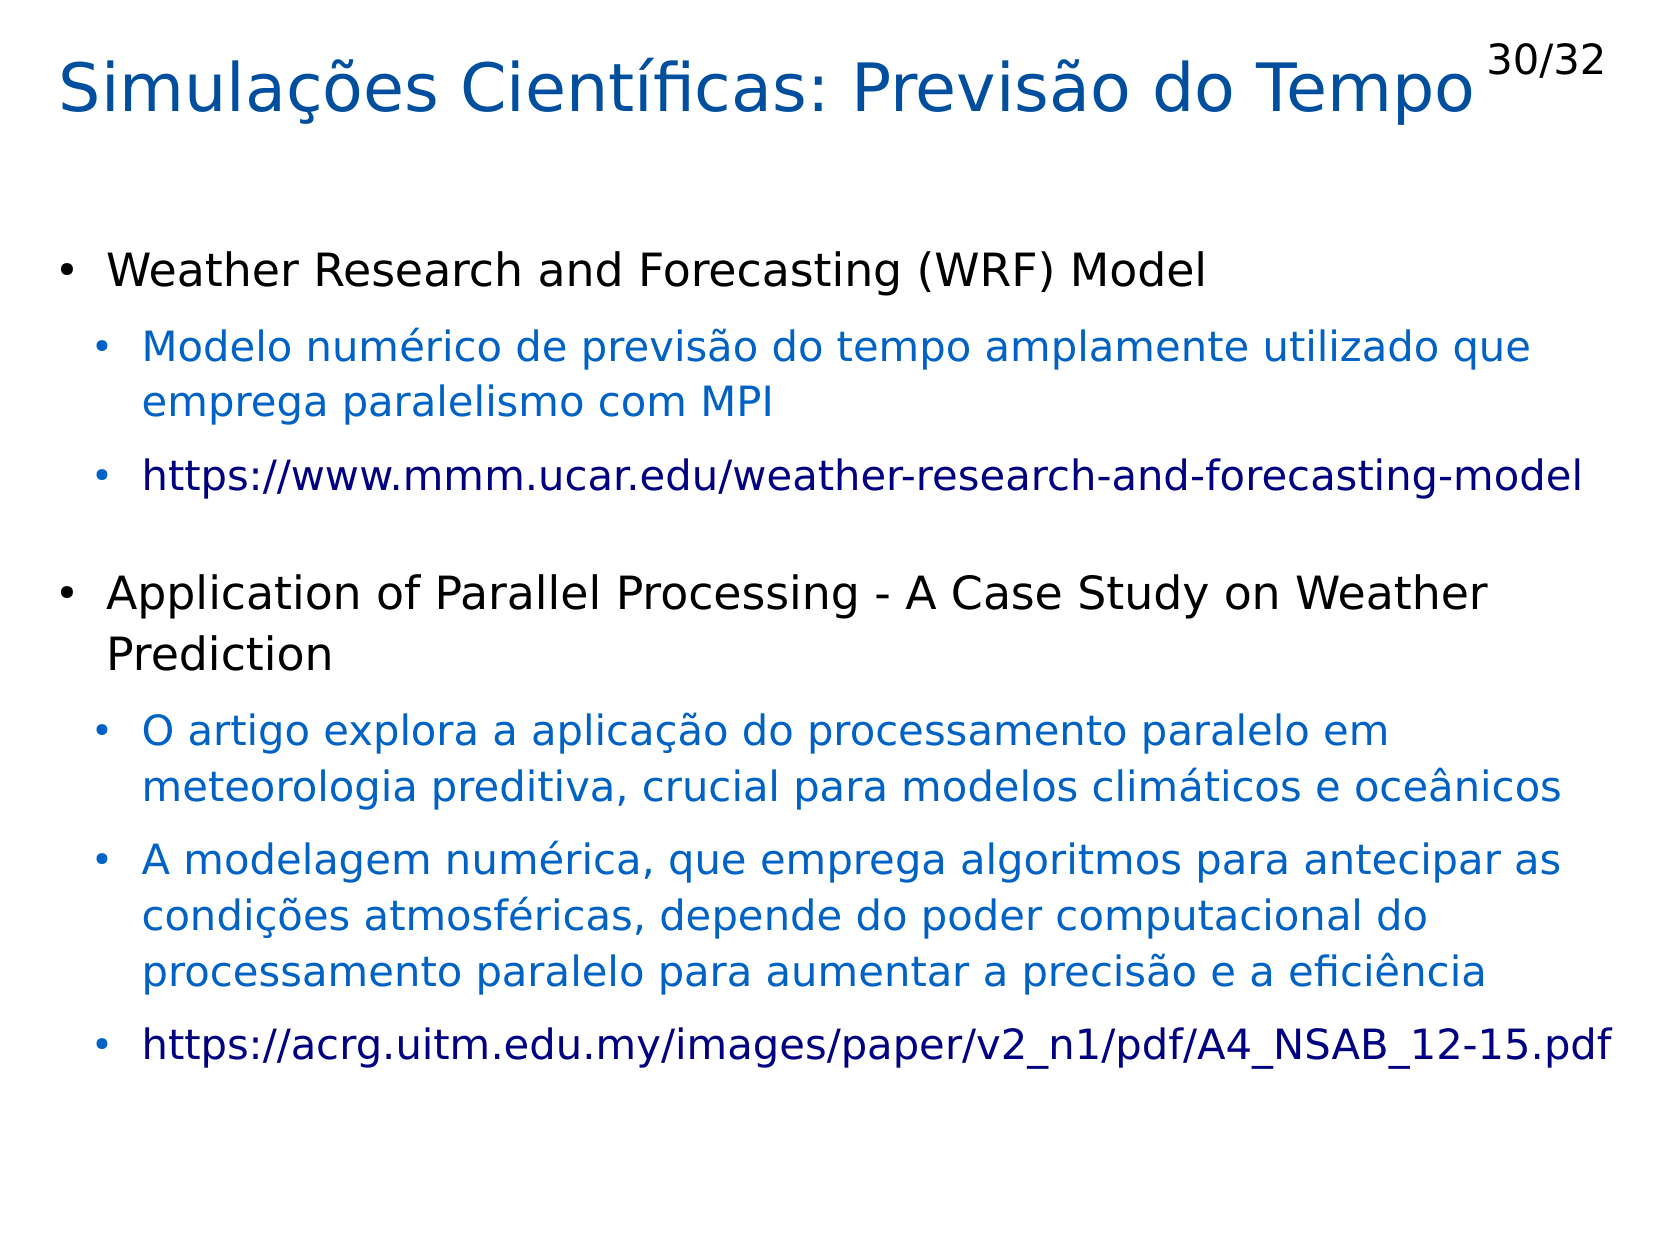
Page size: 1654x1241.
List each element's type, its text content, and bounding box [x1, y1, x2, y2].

list Weather Research and Forecasting (WRF) Model Modelo numérico de previsão do tempo amplamente utilizado que emprega paralelismo com MPI https://www.mmm.ucar.edu/weather-research-and-forecasting-model Application of Parallel Processing - A Case Study on Weather Prediction O artigo explora a aplicação do processamento paralelo em meteorologia preditiva, crucial para modelos climáticos e oceânicos A modelagem numérica, que emprega algoritmos para antecipar as condições atmosféricas, depende do poder computacional do processamento paralelo para aumentar a precisão e a eficiência https://acrg.uitm.edu.my/images/paper/v2_n1/pdf/A4_NSAB_12-15.pdf [59, 236, 1616, 1211]
title Simulações Científicas: Previsão do Tempo [59, 29, 1506, 148]
